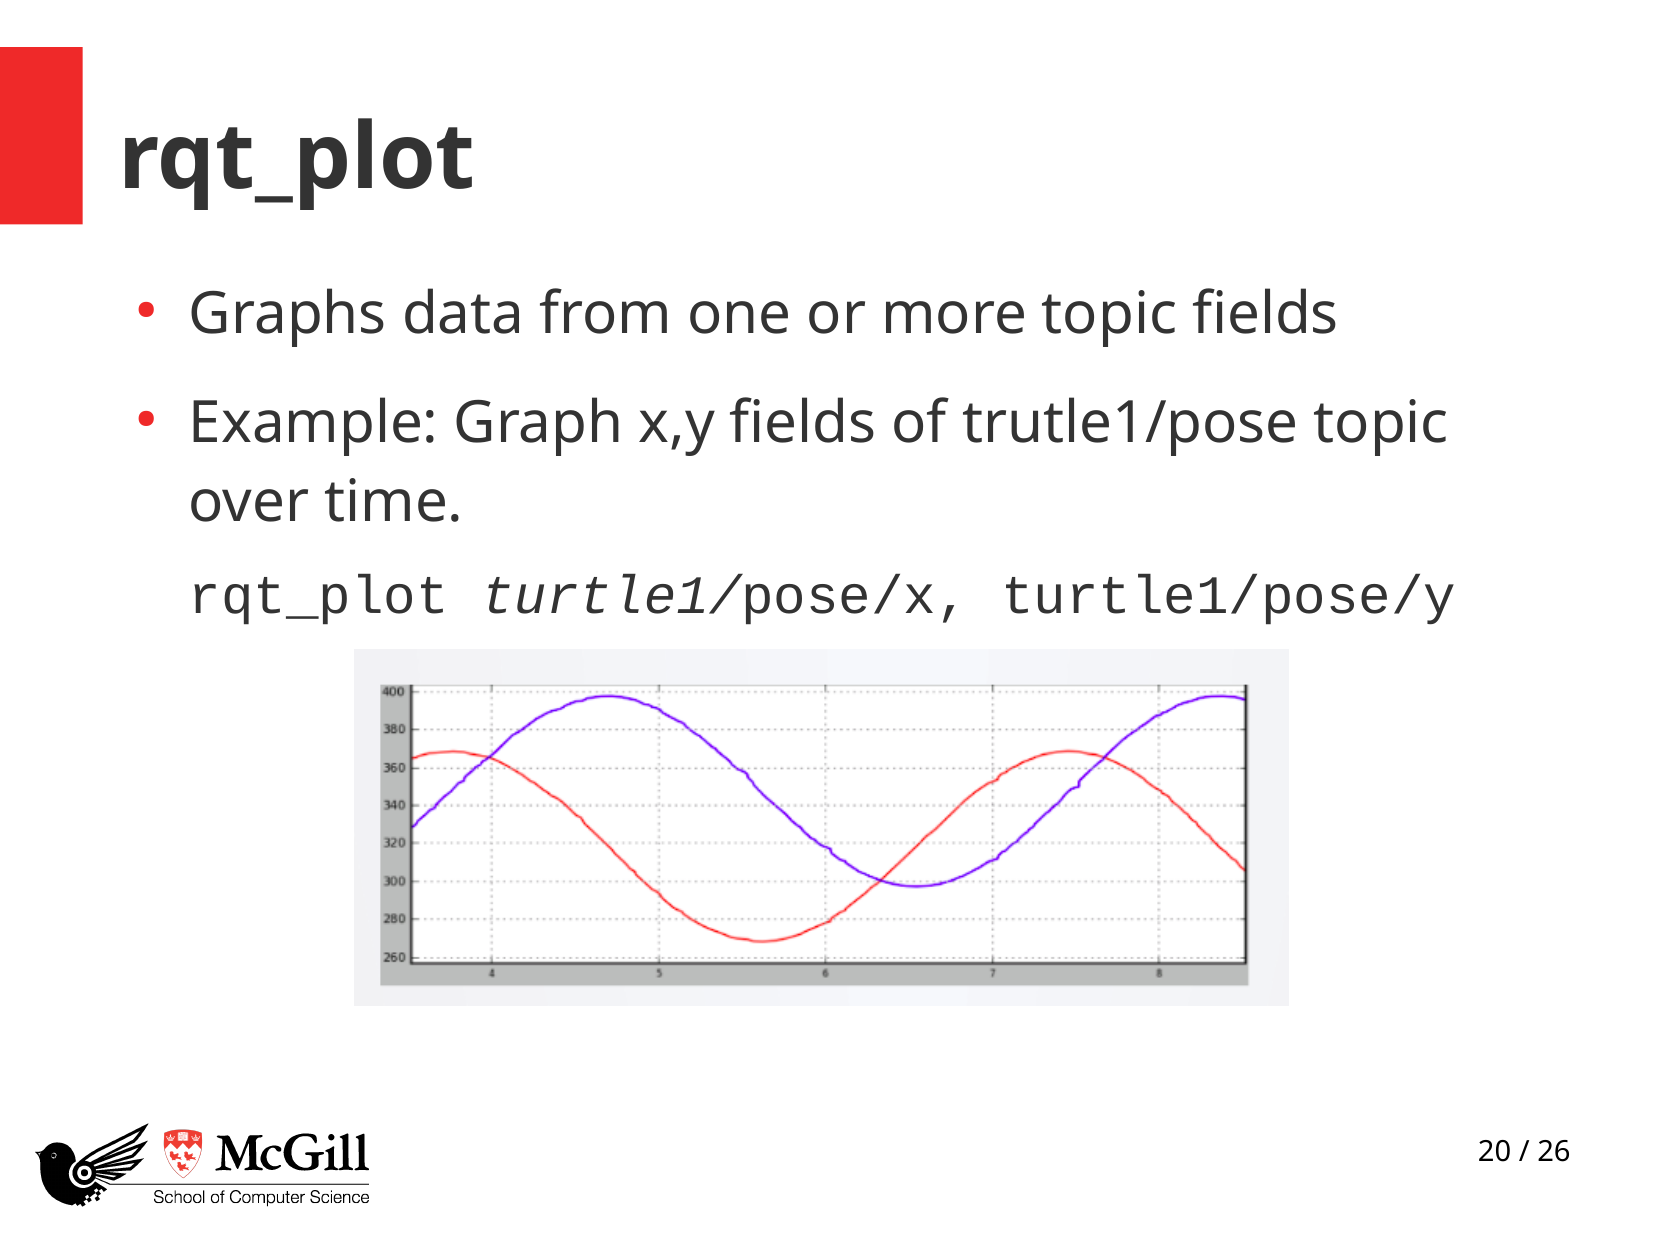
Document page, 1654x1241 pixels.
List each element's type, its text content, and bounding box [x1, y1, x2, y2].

picture [35, 1110, 369, 1216]
picture [354, 649, 1289, 1006]
list Graphs data from one or more topic fields Example: Graph x,y fields of trutle1/pose topic over time. rqt_plot turtle1/pose/x, turtle1/pose/y [118, 271, 1536, 991]
title rqt_plot [118, 49, 1571, 257]
